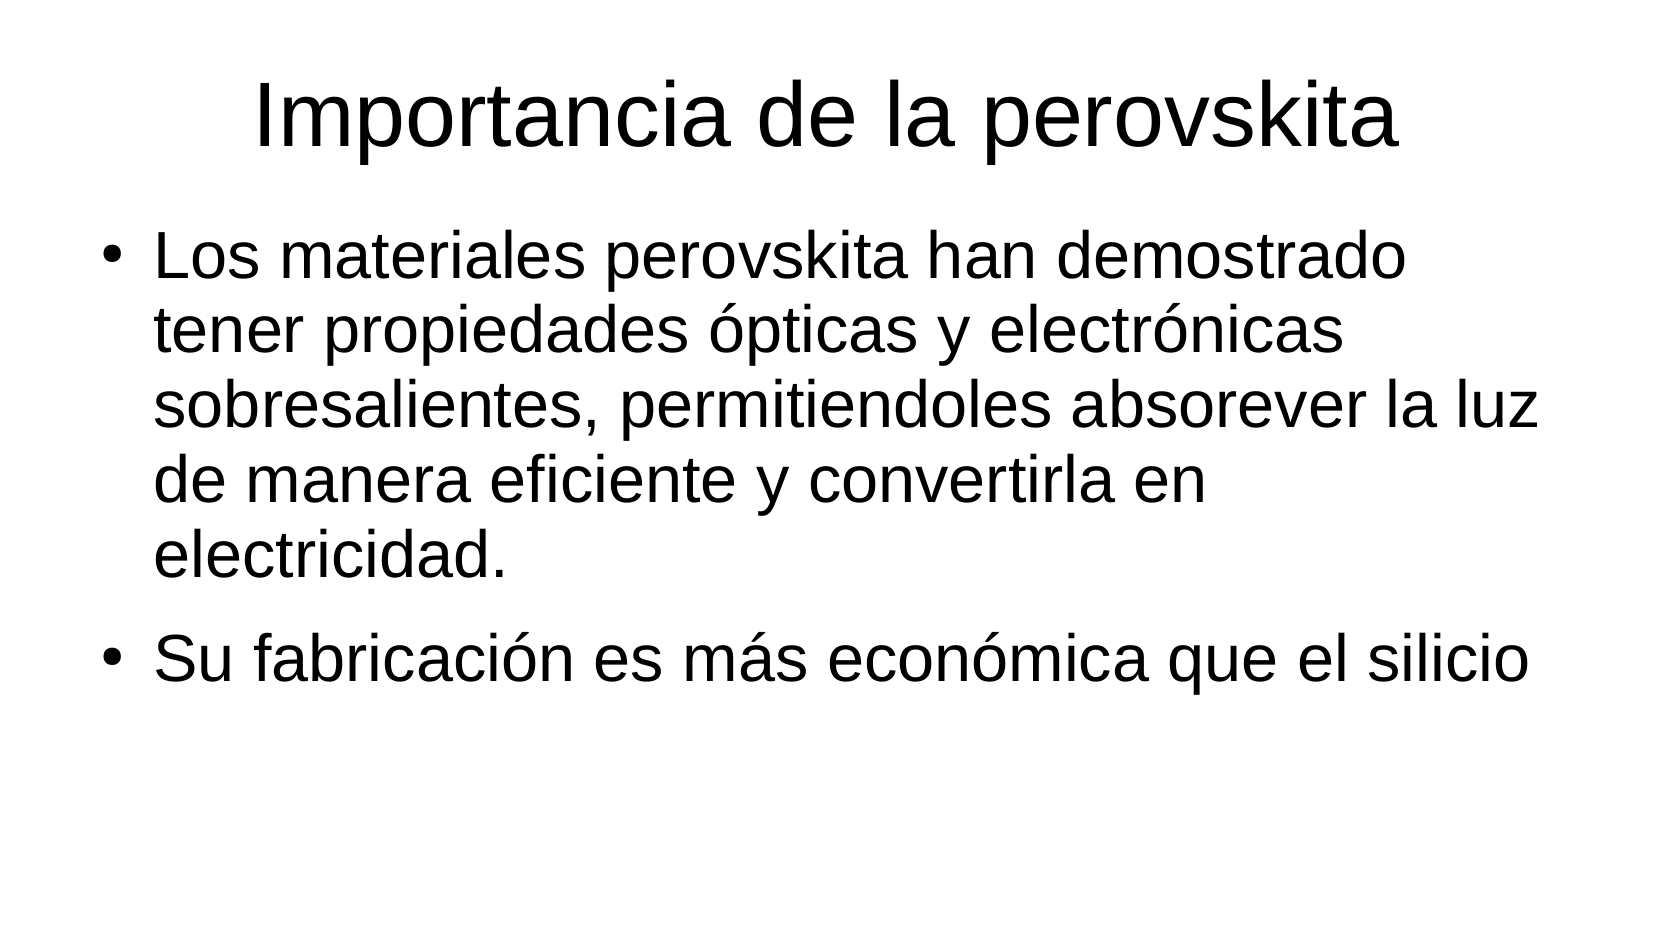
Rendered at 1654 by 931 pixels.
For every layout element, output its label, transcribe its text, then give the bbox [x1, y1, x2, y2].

list Los materiales perovskita han demostrado tener propiedades ópticas y electrónicas sobresalientes, permitiendoles absorever la luz de manera eficiente y convertirla en electricidad. Su fabricación es más económica que el silicio [82, 217, 1571, 758]
title Importancia de la perovskita [82, 37, 1571, 193]
